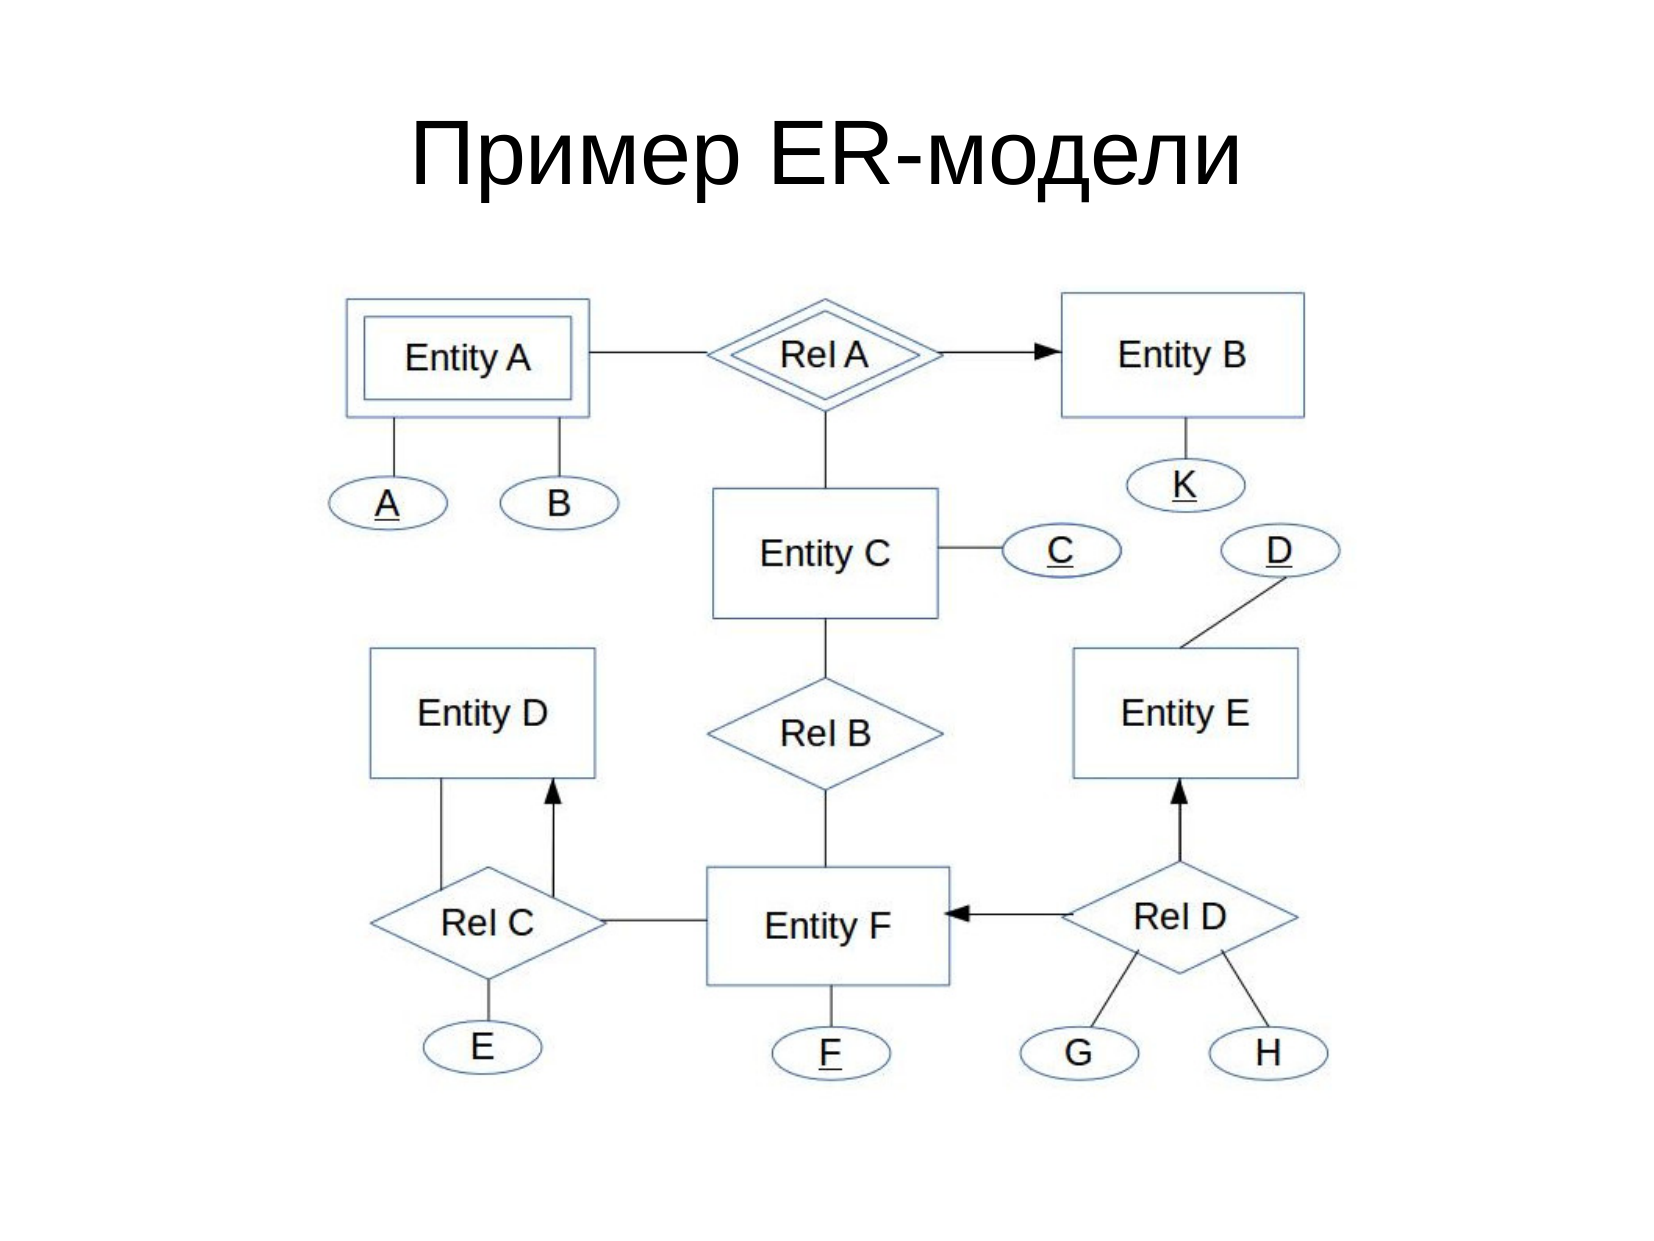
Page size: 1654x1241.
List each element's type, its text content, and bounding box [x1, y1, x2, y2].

picture [256, 247, 1410, 1133]
title Пример ER-модели [82, 49, 1571, 257]
